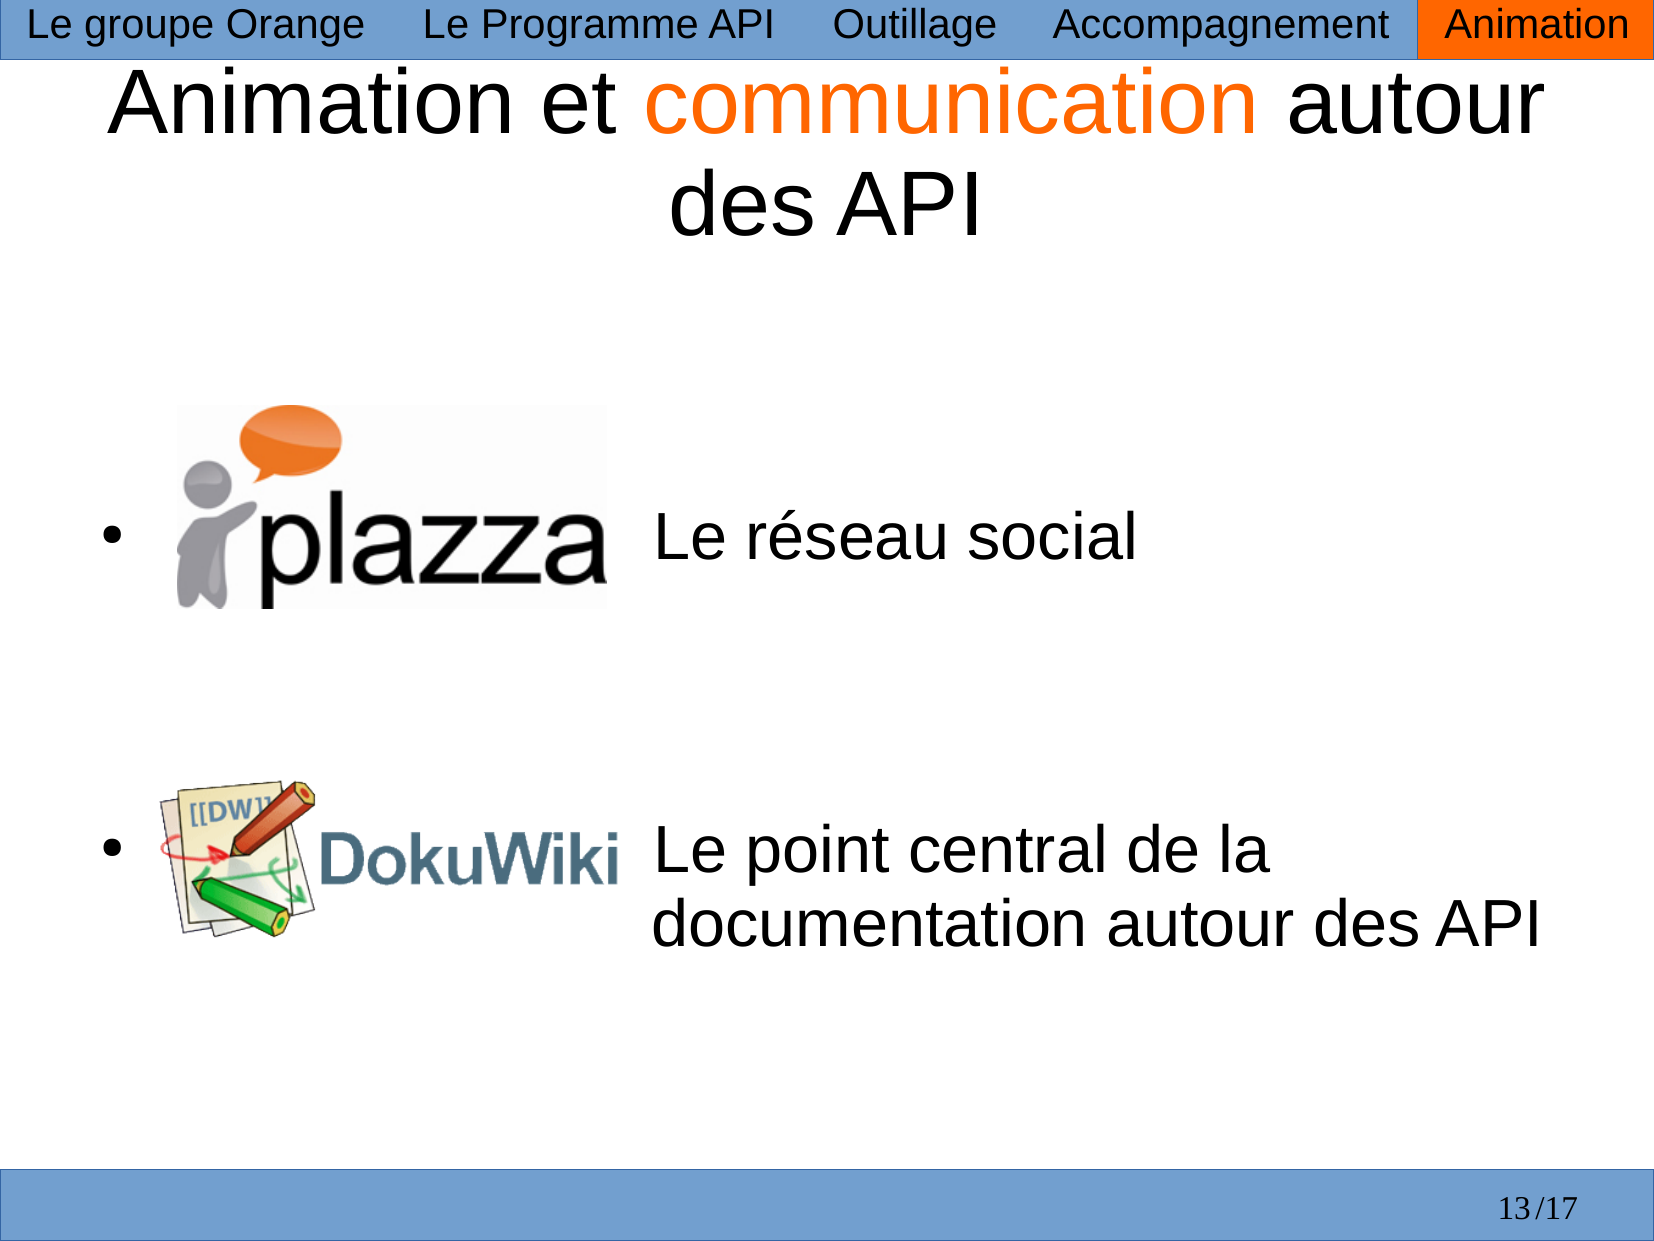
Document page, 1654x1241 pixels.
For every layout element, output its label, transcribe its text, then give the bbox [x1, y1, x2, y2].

title Animation et communication autour des API [82, 60, 1571, 257]
picture [177, 405, 607, 609]
picture [147, 767, 635, 951]
list Le réseau social Le point central de la documentation autour des API [82, 290, 1571, 1010]
text_box Le groupe Orange Le Programme API Outillage Accompagnement Animation [0, 0, 1654, 60]
